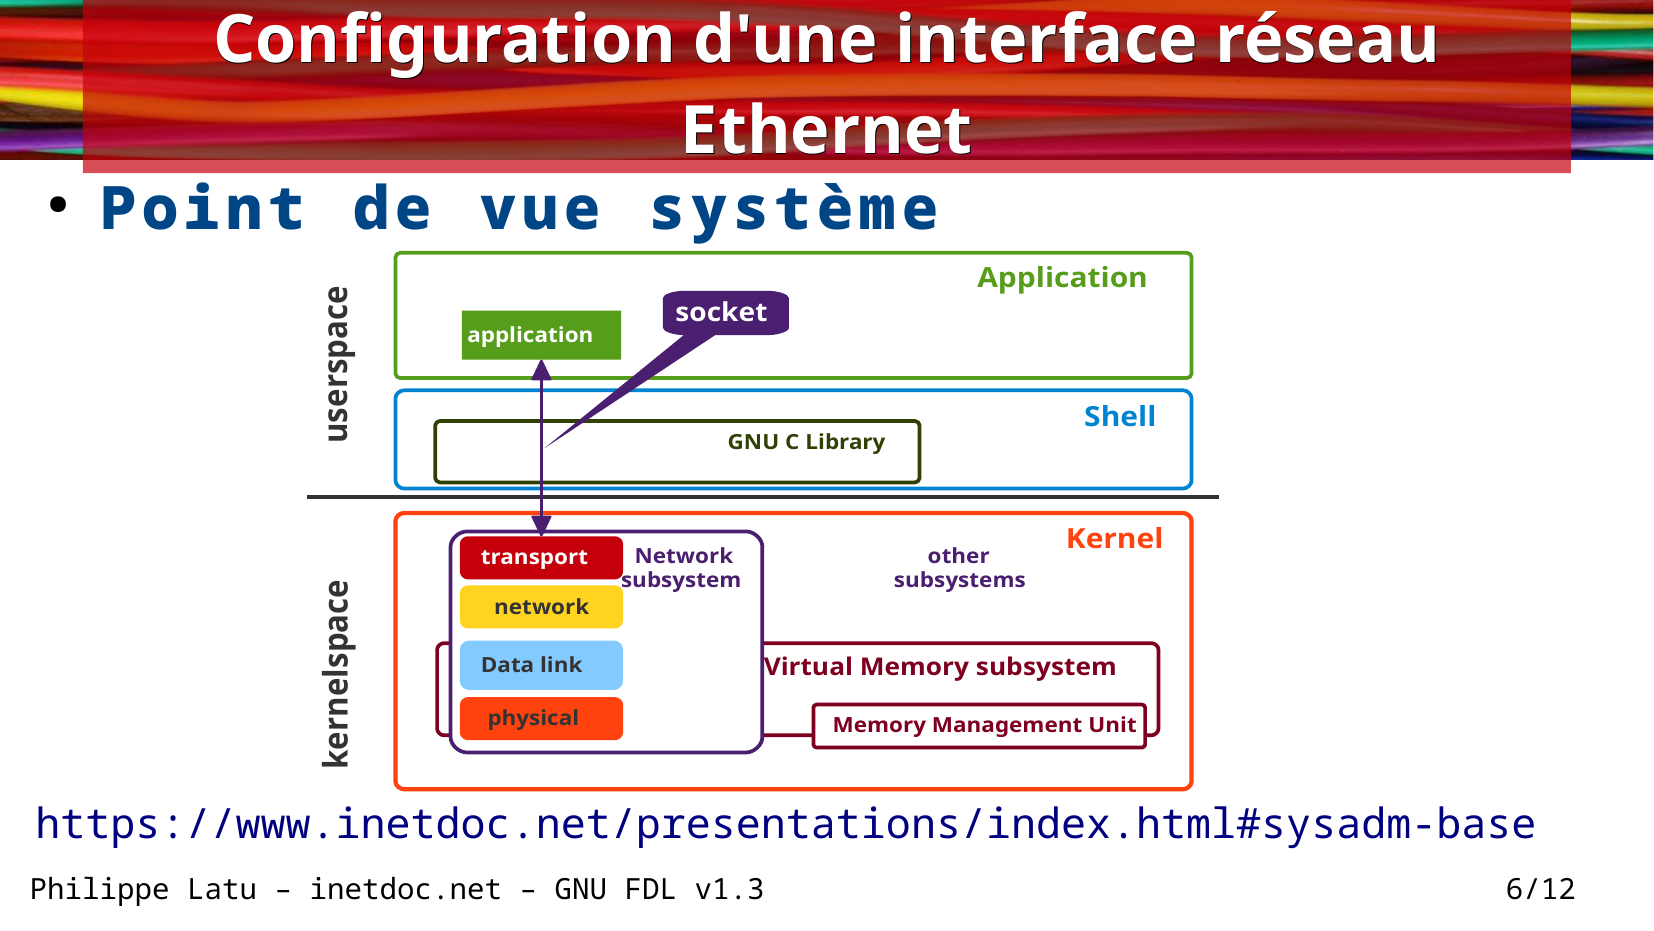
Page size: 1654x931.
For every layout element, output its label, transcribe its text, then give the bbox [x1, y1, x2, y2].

text_box https://www.inetdoc.net/presentations/index.html#sysadm-base [29, 738, 1613, 859]
picture [0, 0, 82, 160]
list Point de vue système [29, 165, 1542, 254]
picture [295, 236, 1252, 738]
text_box Philippe Latu – inetdoc.net – GNU FDL v1.3 <numéro>/12 [23, 861, 1619, 909]
picture [1571, 0, 1654, 160]
title Configuration d'une interface réseau Ethernet [82, 10, 1571, 155]
